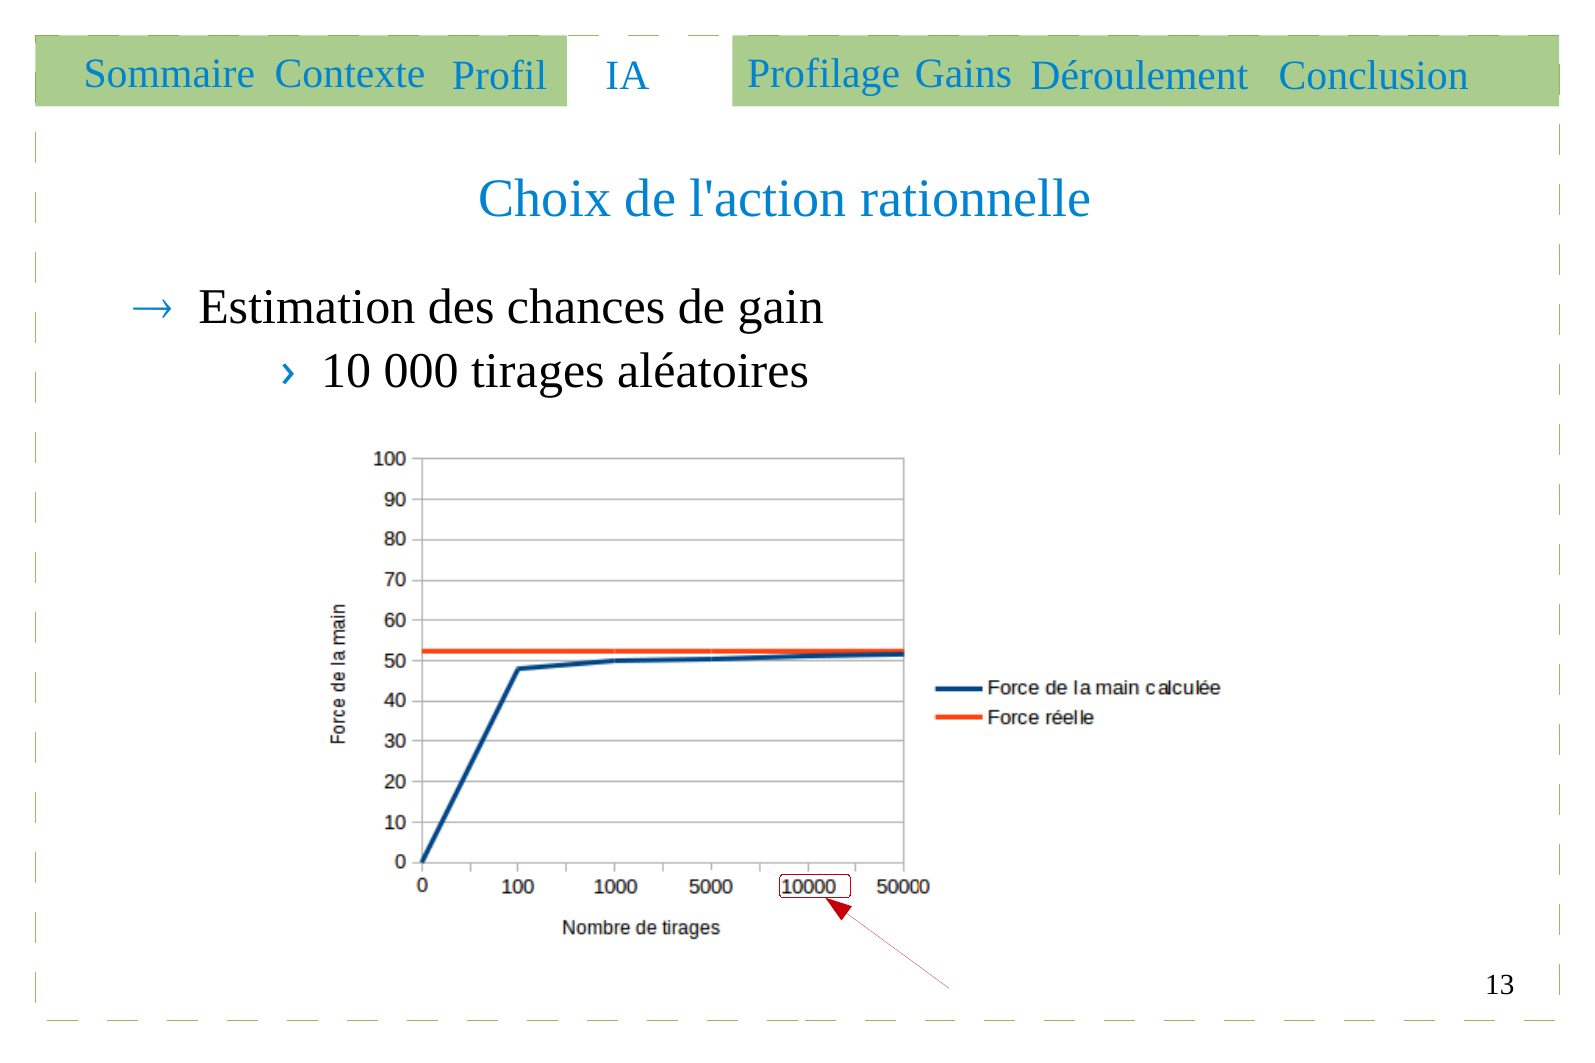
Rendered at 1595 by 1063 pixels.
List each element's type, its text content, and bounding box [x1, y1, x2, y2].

text_box Profilage [732, 42, 934, 105]
text_box Choix de l'action rationnelle [23, 161, 1548, 237]
text_box [732, 35, 1560, 107]
text_box IA [590, 45, 804, 107]
text_box Déroulement [1015, 45, 1264, 107]
text_box Gains [934, 42, 1040, 105]
text_box [35, 35, 567, 107]
text_box Conclusion [1264, 45, 1501, 107]
text_box Profil [437, 45, 567, 107]
text_box Contexte [284, 42, 449, 105]
picture [295, 436, 1241, 969]
text_box Sommaire [68, 42, 284, 105]
text_box ® Estimation des chances de gain › 10 000 tirages aléatoires [118, 271, 1418, 922]
